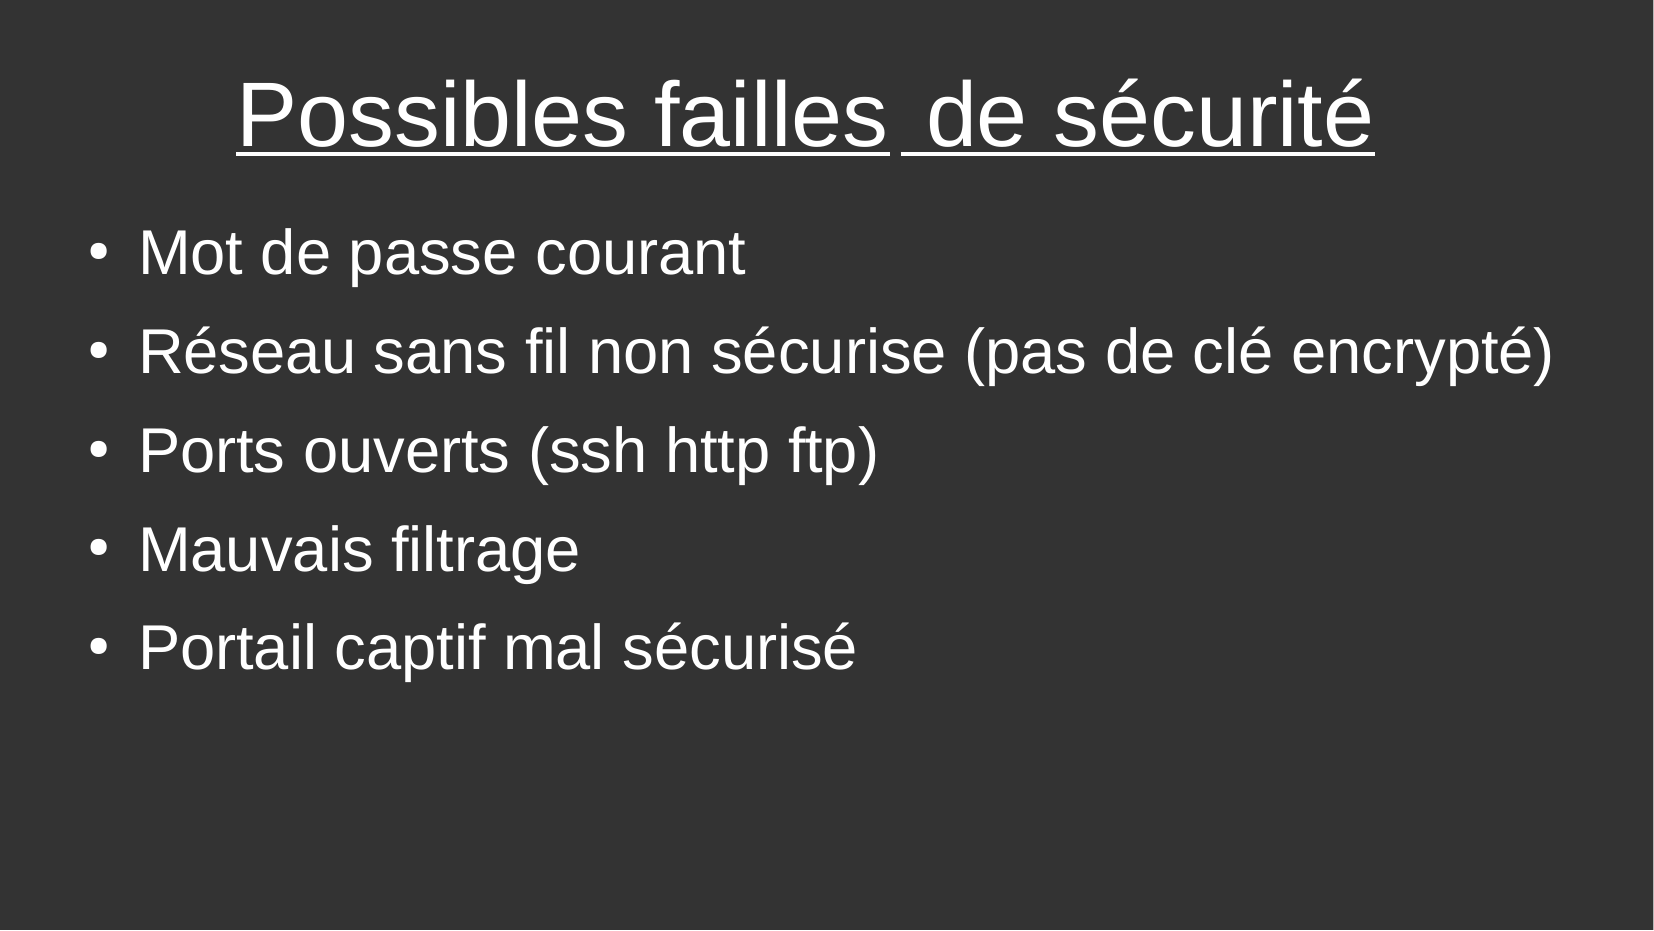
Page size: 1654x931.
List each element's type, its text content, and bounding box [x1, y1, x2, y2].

list Mot de passe courant Réseau sans fil non sécurise (pas de clé encrypté) Ports ouverts (ssh http ftp) Mauvais filtrage Portail captif mal sécurisé [70, 217, 1559, 758]
title Possibles failles de sécurité [82, 37, 1571, 193]
